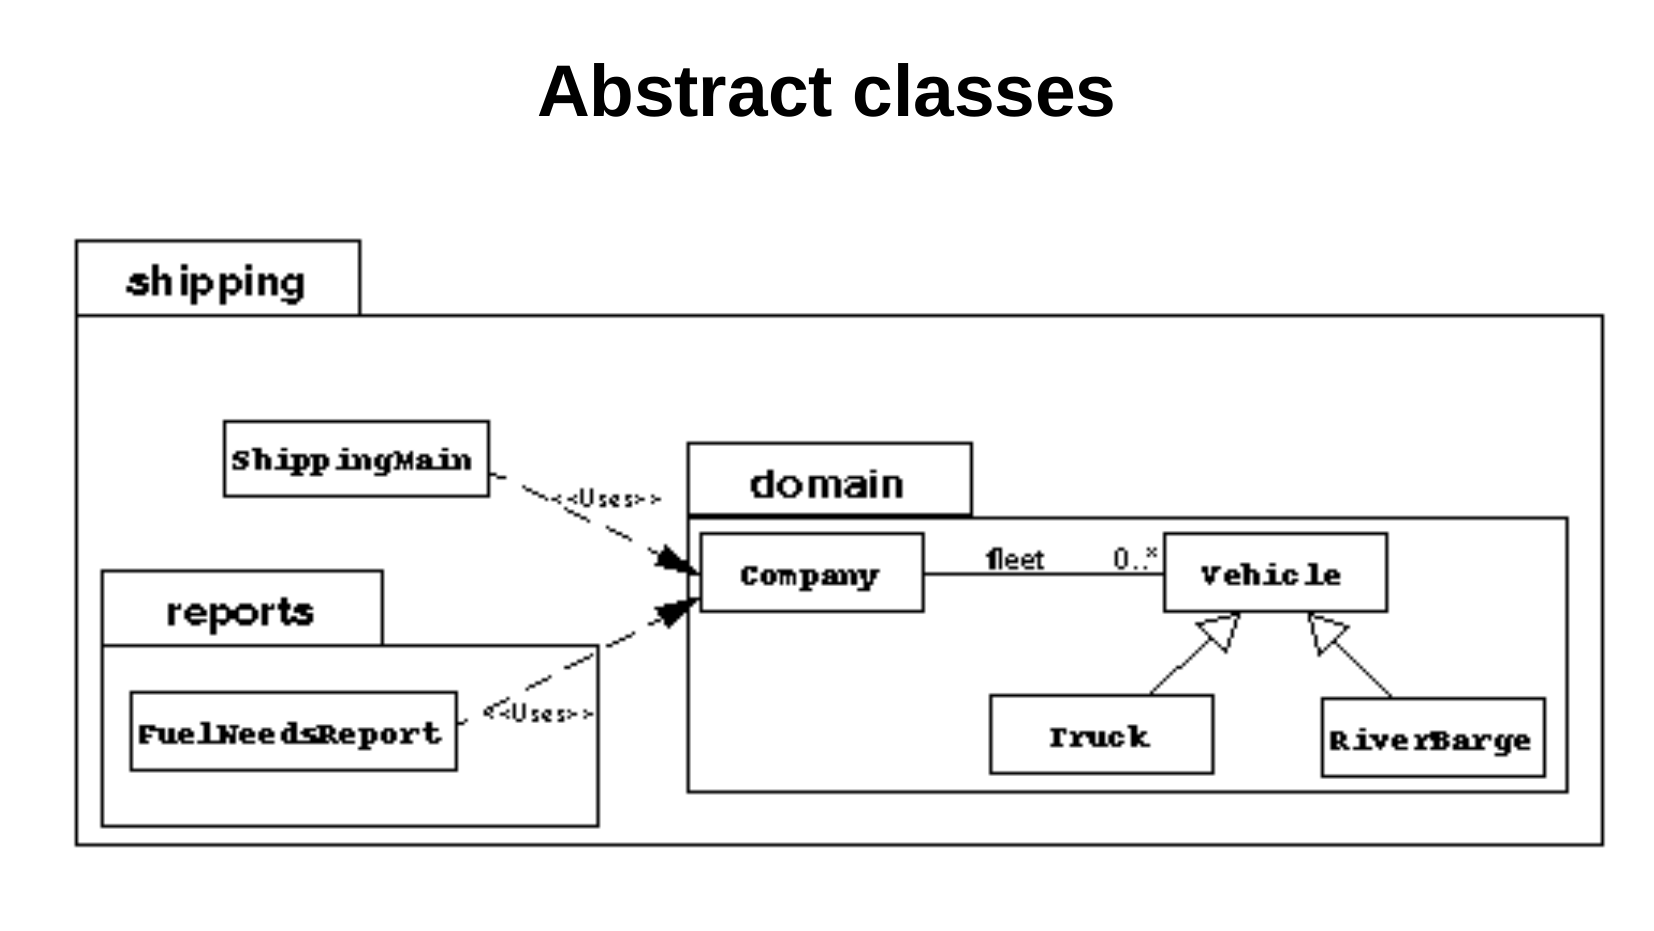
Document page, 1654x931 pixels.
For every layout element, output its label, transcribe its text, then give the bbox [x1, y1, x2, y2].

picture [47, 203, 1631, 860]
title Abstract classes [82, 50, 1571, 133]
